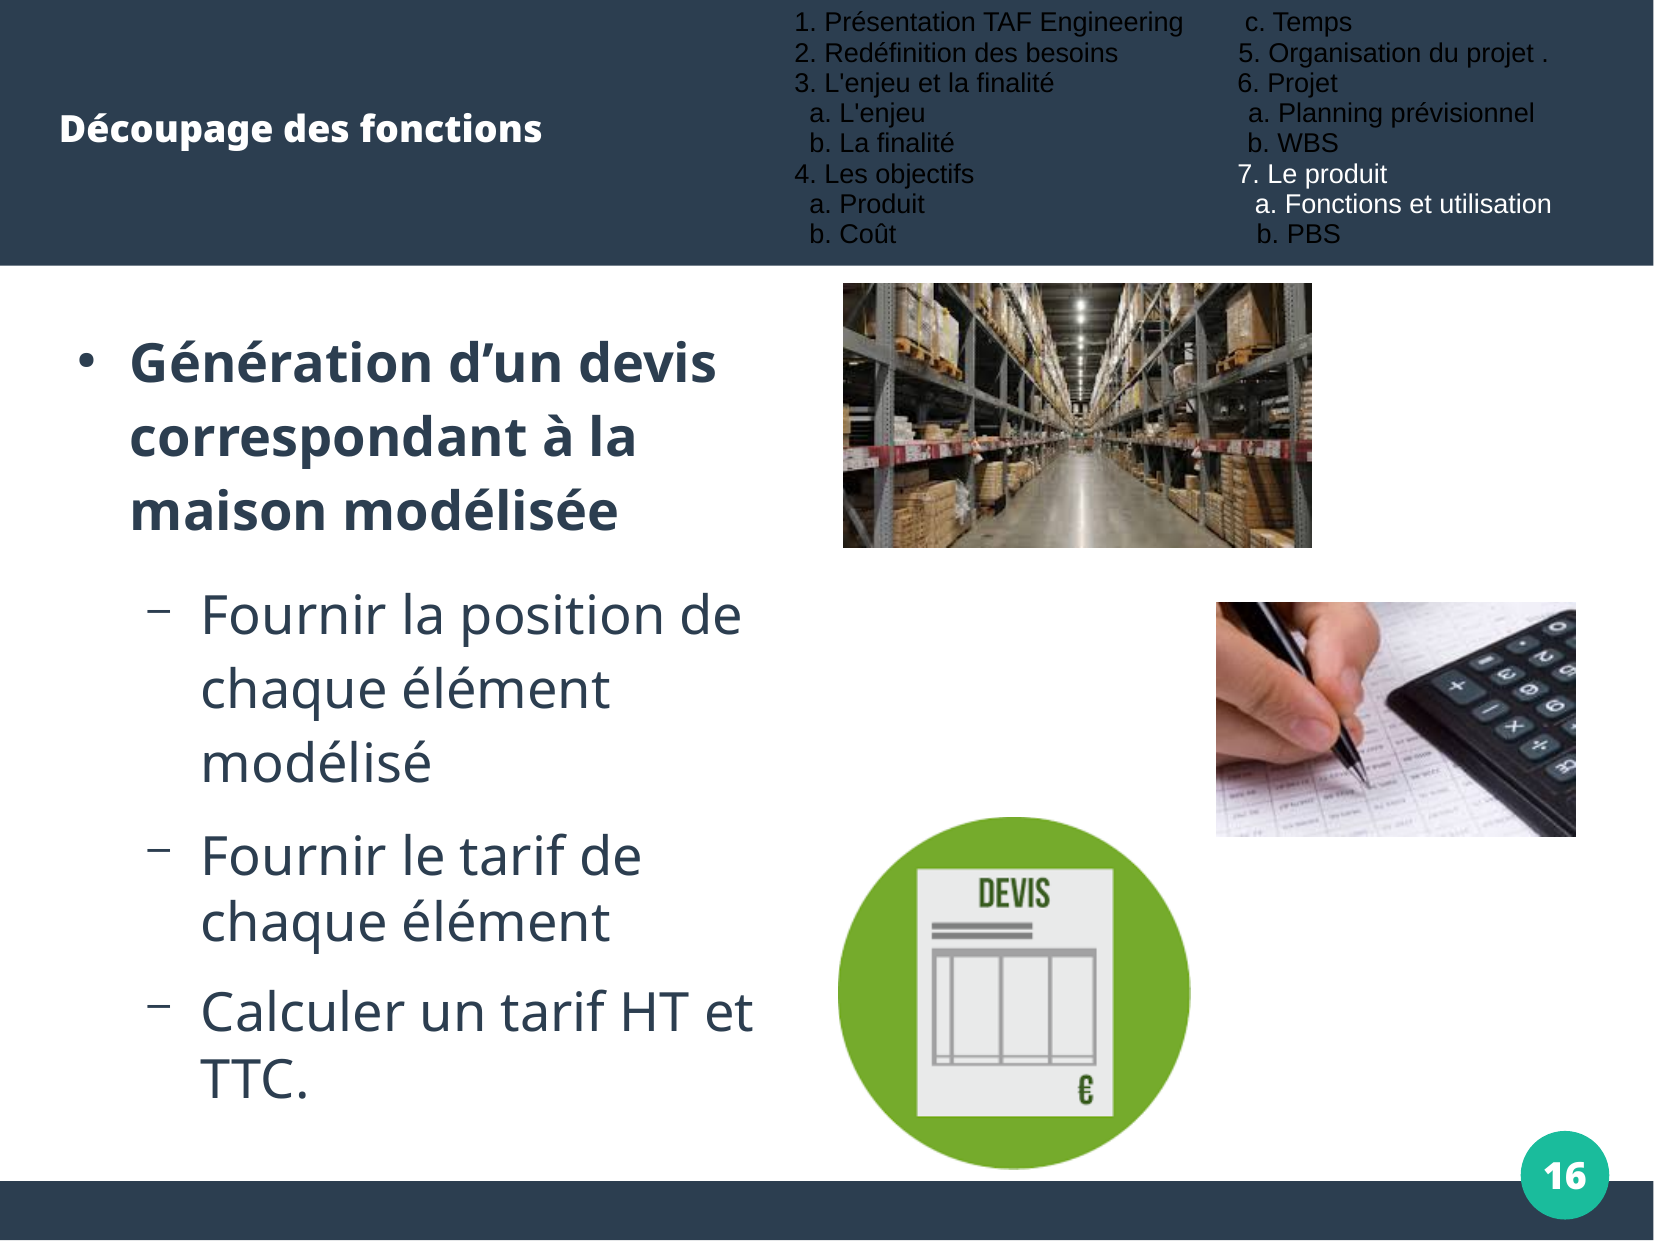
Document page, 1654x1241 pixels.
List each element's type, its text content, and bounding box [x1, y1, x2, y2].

title Découpage des fonctions [59, 49, 779, 207]
picture [838, 817, 1191, 1170]
list Génération d’un devis correspondant à la maison modélisée Fournir la position de chaque élément modélisé Fournir le tarif de chaque élément Calculer un tarif HT et TTC. [59, 324, 809, 1152]
text_box 1. Présentation TAF Engineering c. Temps 2. Redéfinition des besoins 5. Organisation du projet . 3. L'enjeu et la finalité 6. Projet a. L'enjeu a. Planning prévisionnel b. La finalité b. WBS 4. Les objectifs 7. Le produit a. Produit a. Fonctions et utilisation b. Coût b. PBS [779, 0, 1654, 318]
picture [843, 283, 1312, 548]
picture [1216, 602, 1576, 837]
